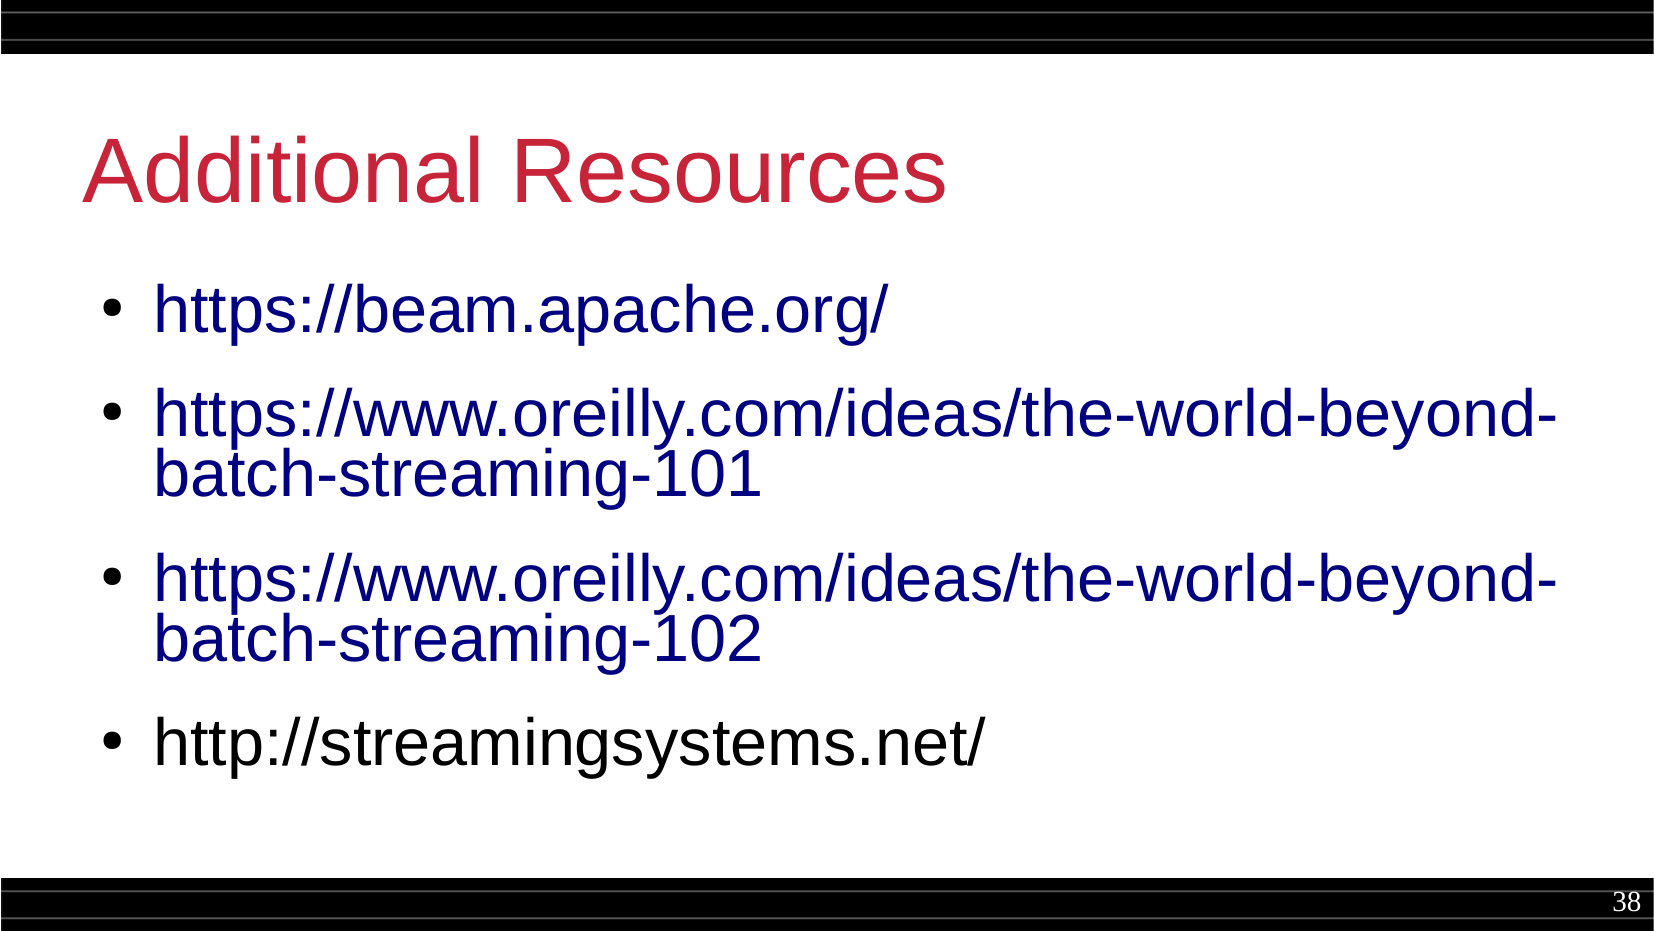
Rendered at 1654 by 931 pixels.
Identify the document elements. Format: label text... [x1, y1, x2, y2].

picture [1, 878, 1654, 931]
title Additional Resources [82, 92, 1571, 249]
picture [1, 0, 1654, 54]
list https://beam.apache.org/ https://www.oreilly.com/ideas/the-world-beyond-batch-streaming-101 https://www.oreilly.com/ideas/the-world-beyond-batch-streaming-102 http://streamingsystems.net/ [82, 271, 1571, 758]
